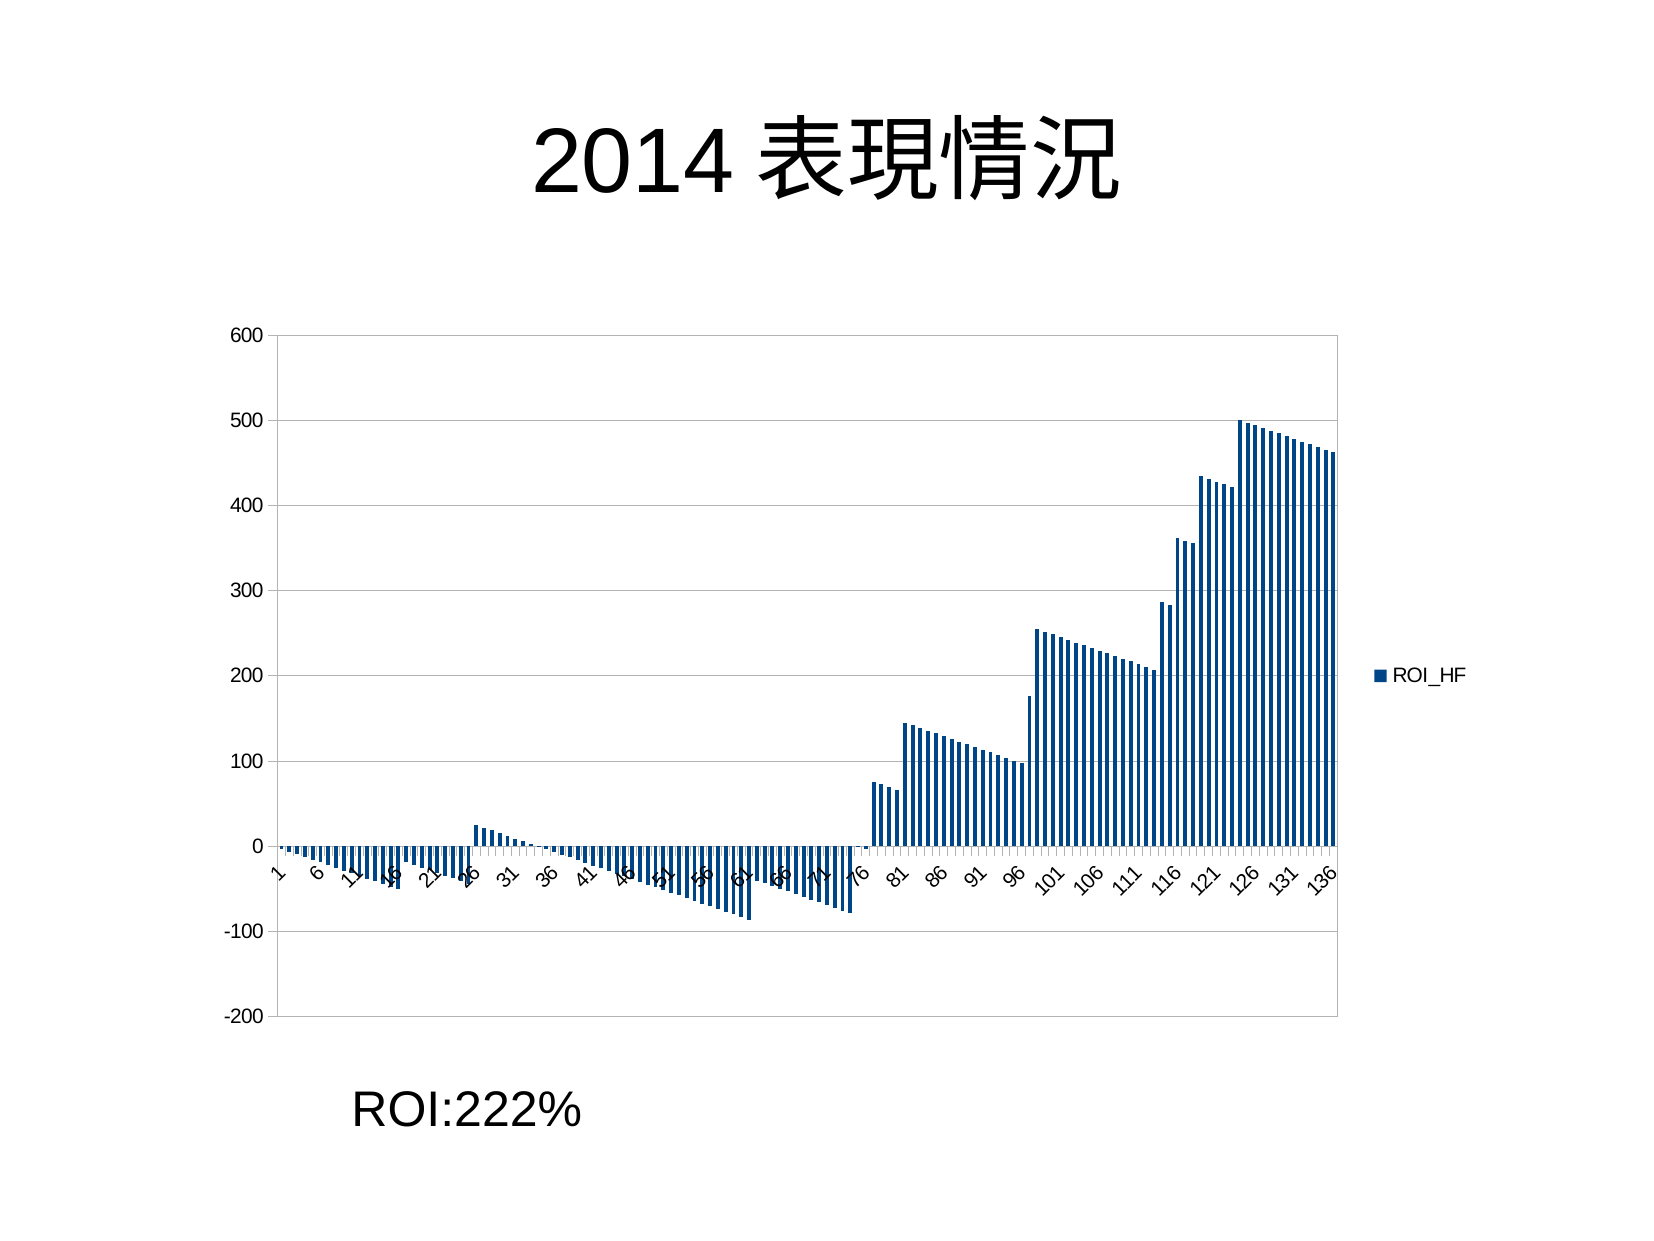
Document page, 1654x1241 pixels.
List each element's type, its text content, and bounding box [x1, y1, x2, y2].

title 2014表現情況 [82, 49, 1571, 257]
chart [198, 308, 1486, 1044]
text_box ROI:222% [336, 1073, 660, 1201]
